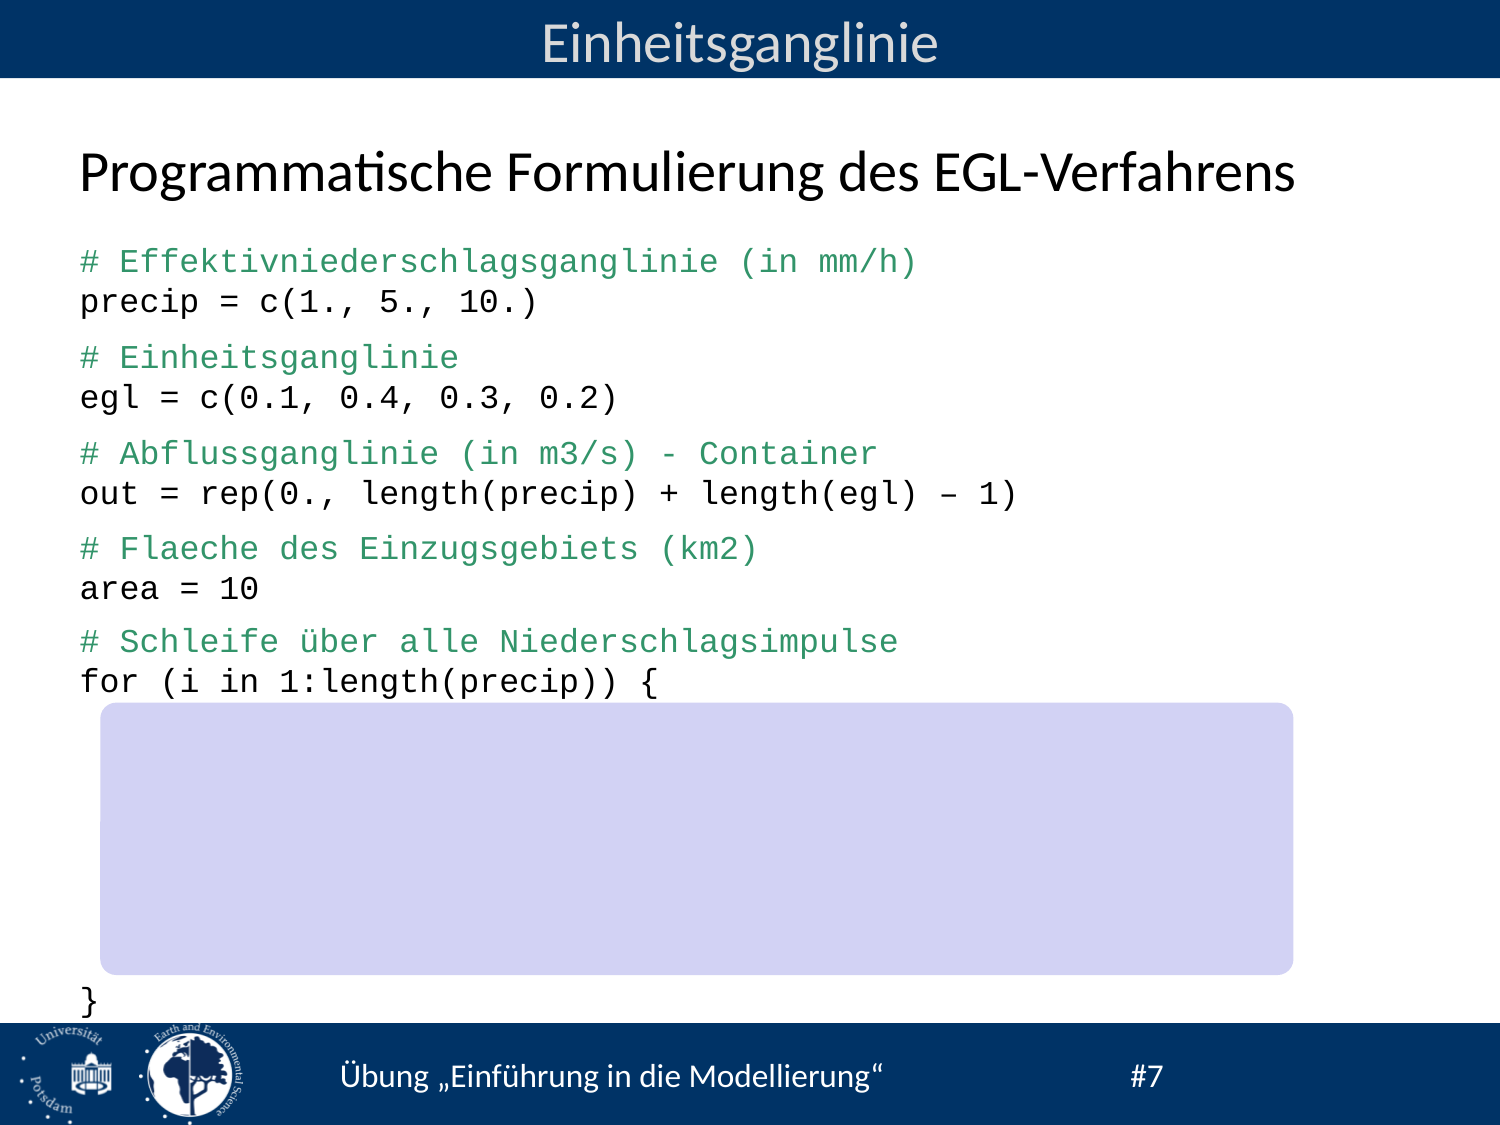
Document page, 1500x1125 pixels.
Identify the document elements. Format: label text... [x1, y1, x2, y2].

text_box # Einheitsganglinie egl = c(0.1, 0.4, 0.3, 0.2) [64, 327, 656, 423]
picture [139, 1027, 243, 1125]
text_box # Schleife über alle Niederschlagsimpulse for (i in 1:length(precip)) { } [64, 614, 1152, 1027]
text_box # Effektivniederschlagsganglinie (in mm/h) precip = c(1., 5., 10.) [64, 231, 1022, 327]
text_box Einheitsganglinie [0, 0, 1495, 75]
text_box Programmatische Formulierung des EGL-Verfahrens [64, 125, 1412, 211]
text_box # Abflussganglinie (in m3/s) - Container out = rep(0., length(precip) + length(egl) – 1) [64, 424, 1152, 518]
text_box # Flaeche des Einzugsgebiets (km2) area = 10 [64, 518, 1152, 614]
text_box [100, 702, 1294, 976]
